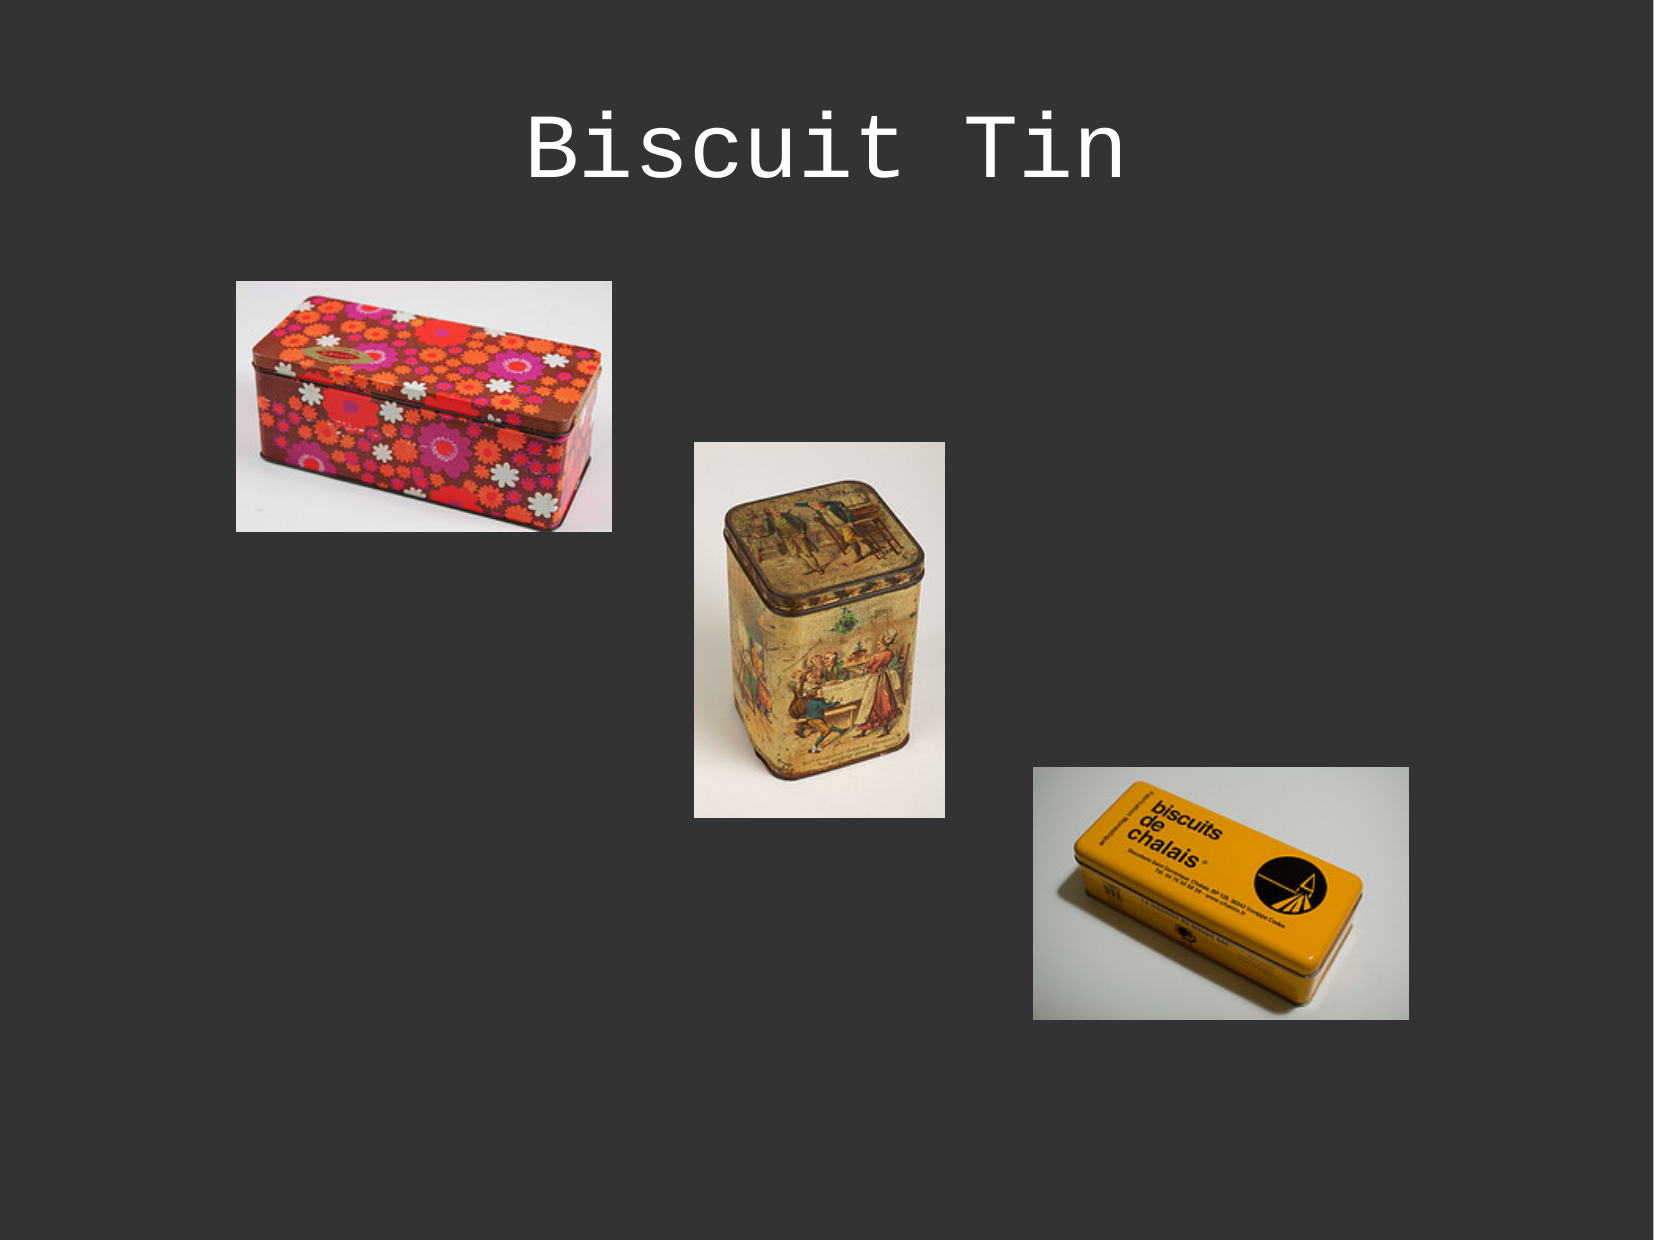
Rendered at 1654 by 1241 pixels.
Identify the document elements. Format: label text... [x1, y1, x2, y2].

picture [236, 281, 612, 532]
picture [694, 442, 945, 818]
picture [1033, 767, 1409, 1020]
title Biscuit Tin [82, 56, 1571, 250]
